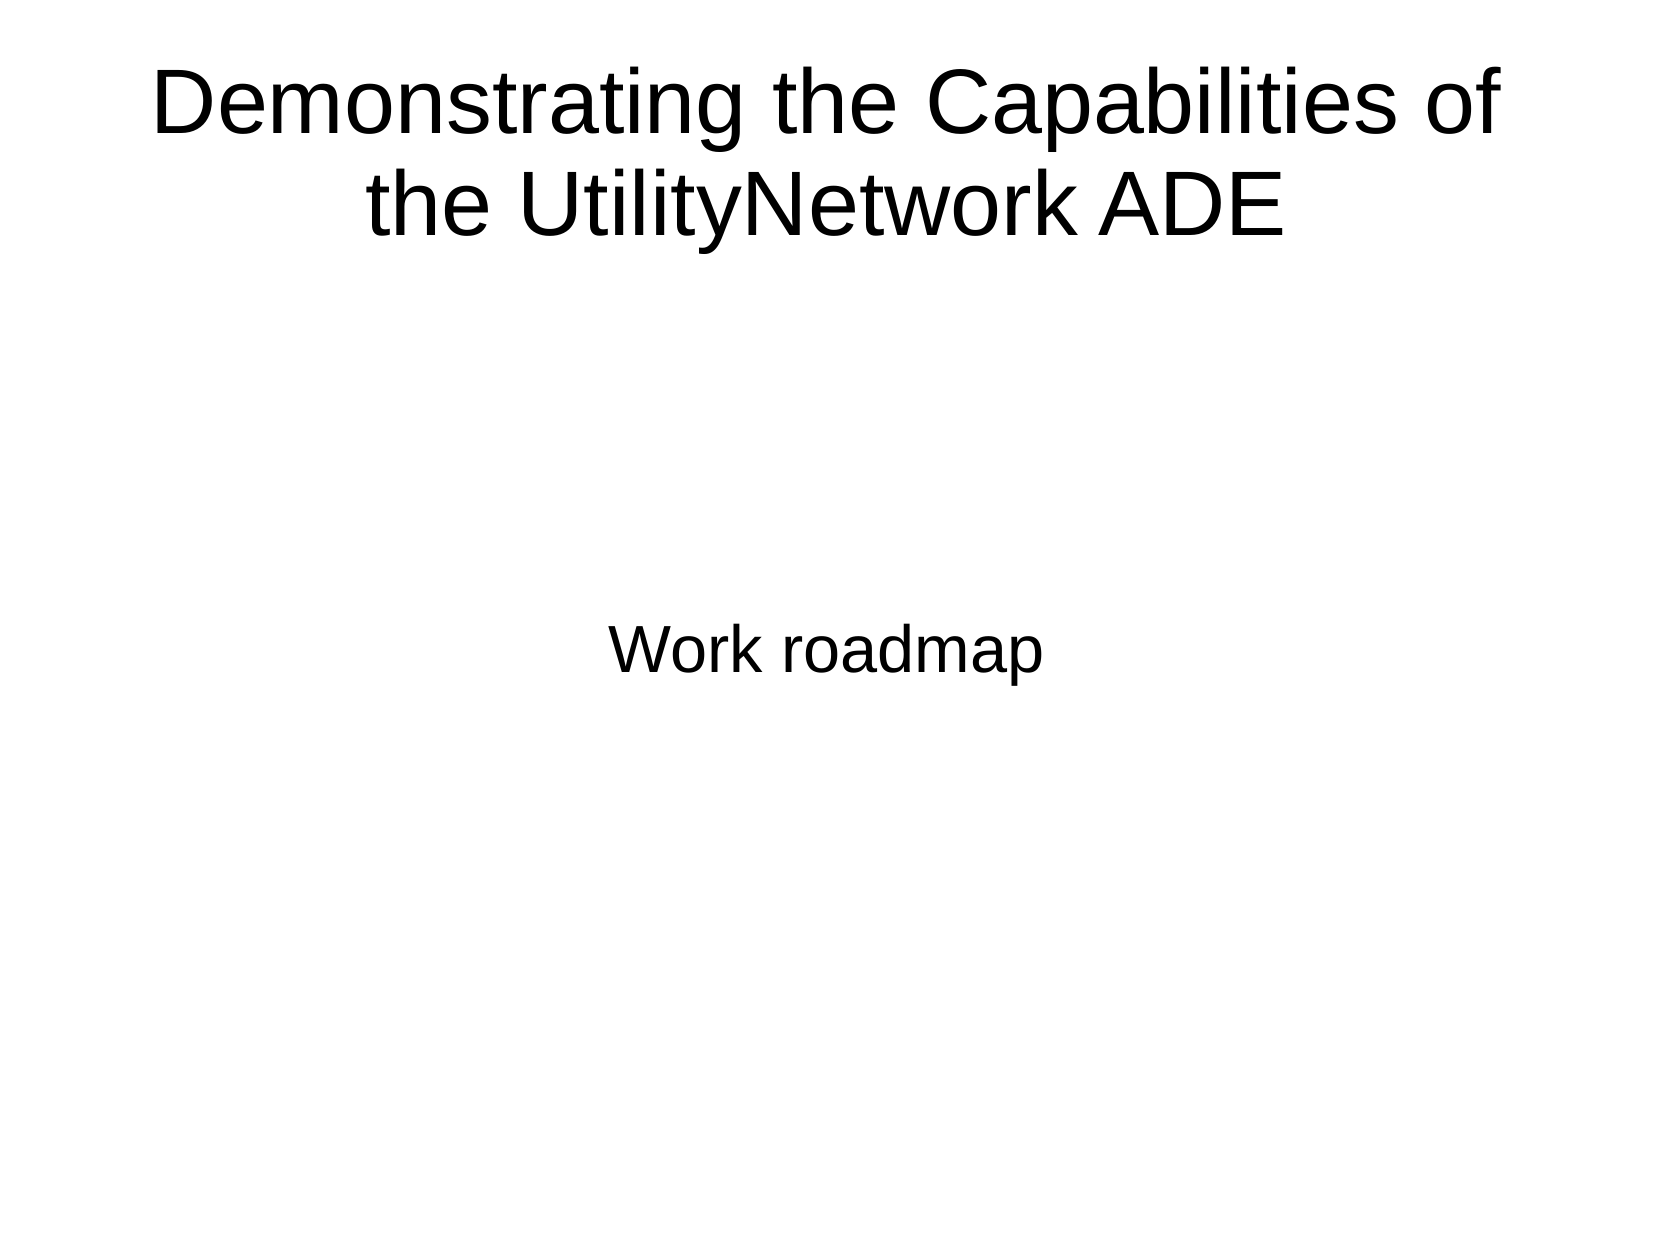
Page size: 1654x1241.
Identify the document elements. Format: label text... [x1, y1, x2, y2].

subtitle Work roadmap [82, 290, 1571, 1010]
title Demonstrating the Capabilities of the UtilityNetwork ADE [82, 49, 1571, 257]
